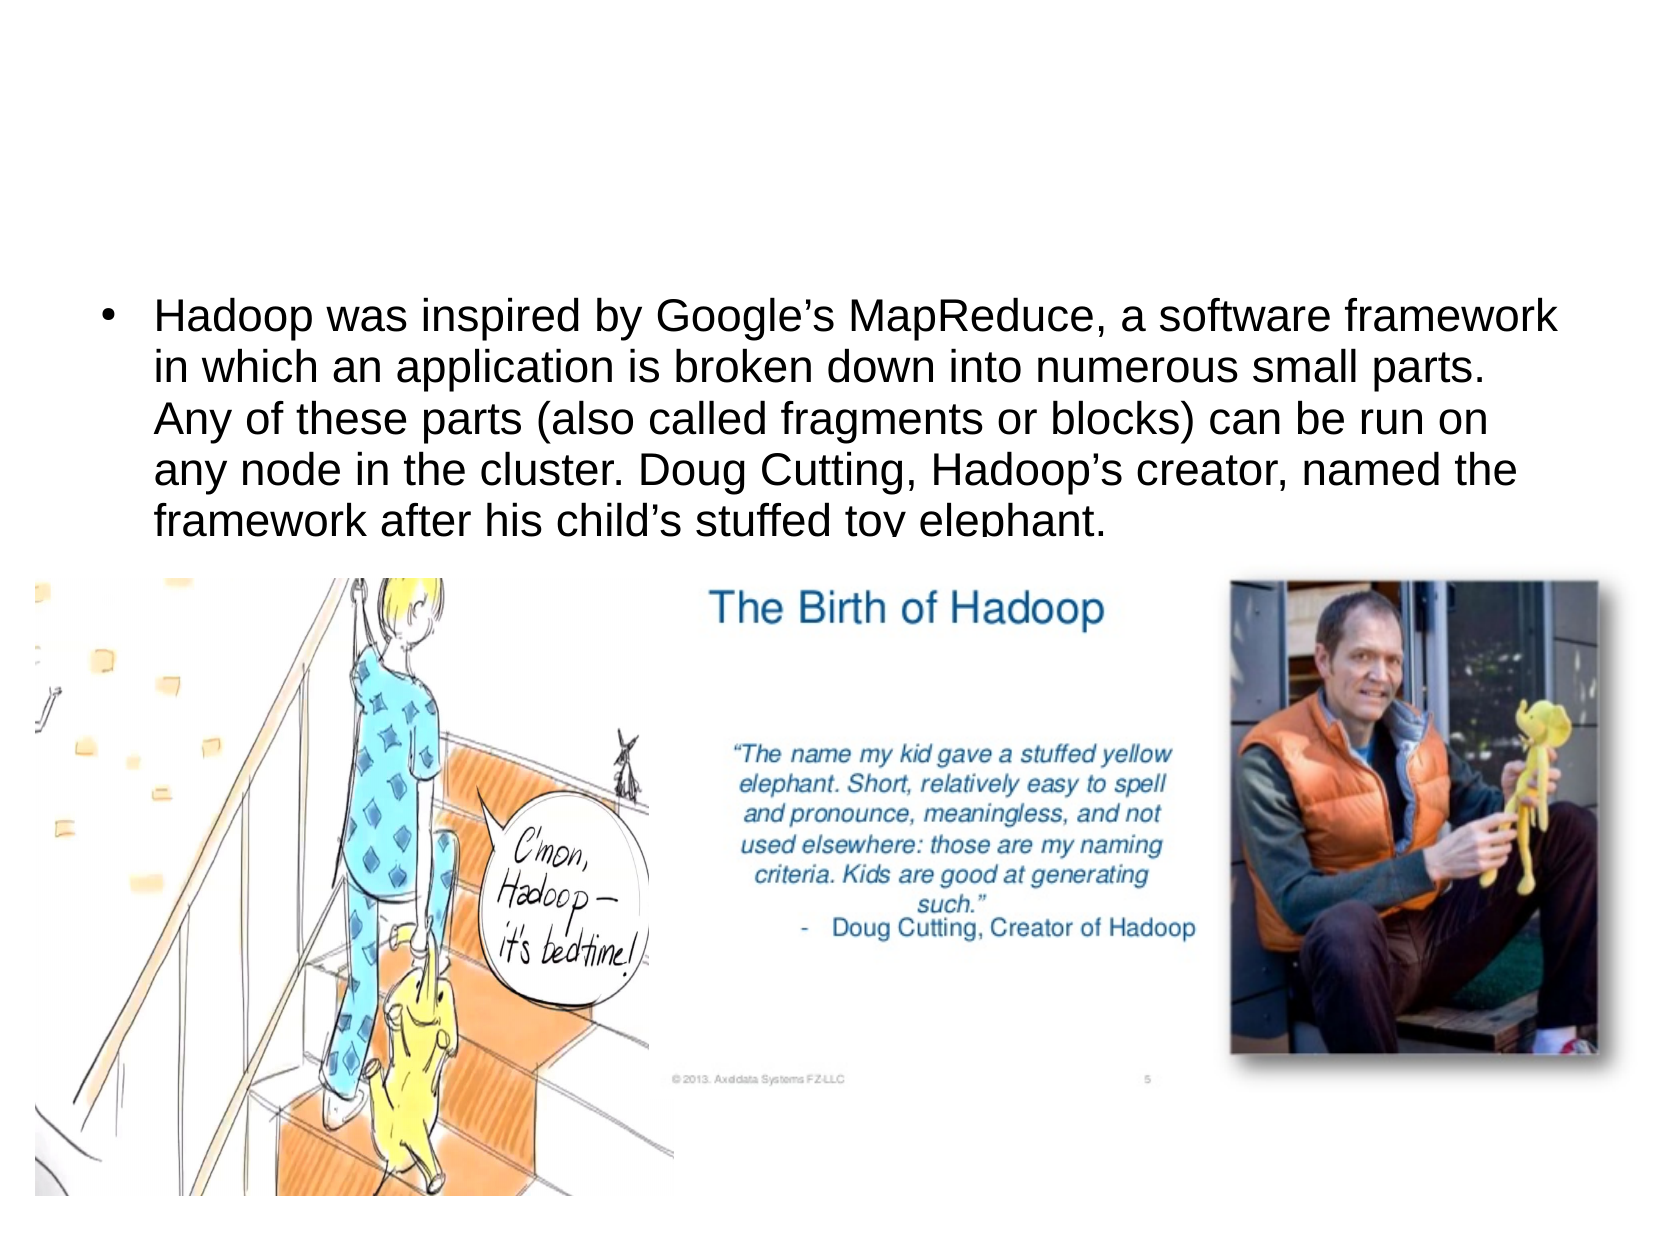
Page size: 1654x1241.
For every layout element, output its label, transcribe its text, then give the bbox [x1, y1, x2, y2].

list Hadoop was inspired by Google’s MapReduce, a software framework in which an application is broken down into numerous small parts. Any of these parts (also called fragments or blocks) can be run on any node in the cluster. Doug Cutting, Hadoop’s creator, named the framework after his child’s stuffed toy elephant. [82, 290, 1571, 578]
picture [35, 537, 1647, 1196]
